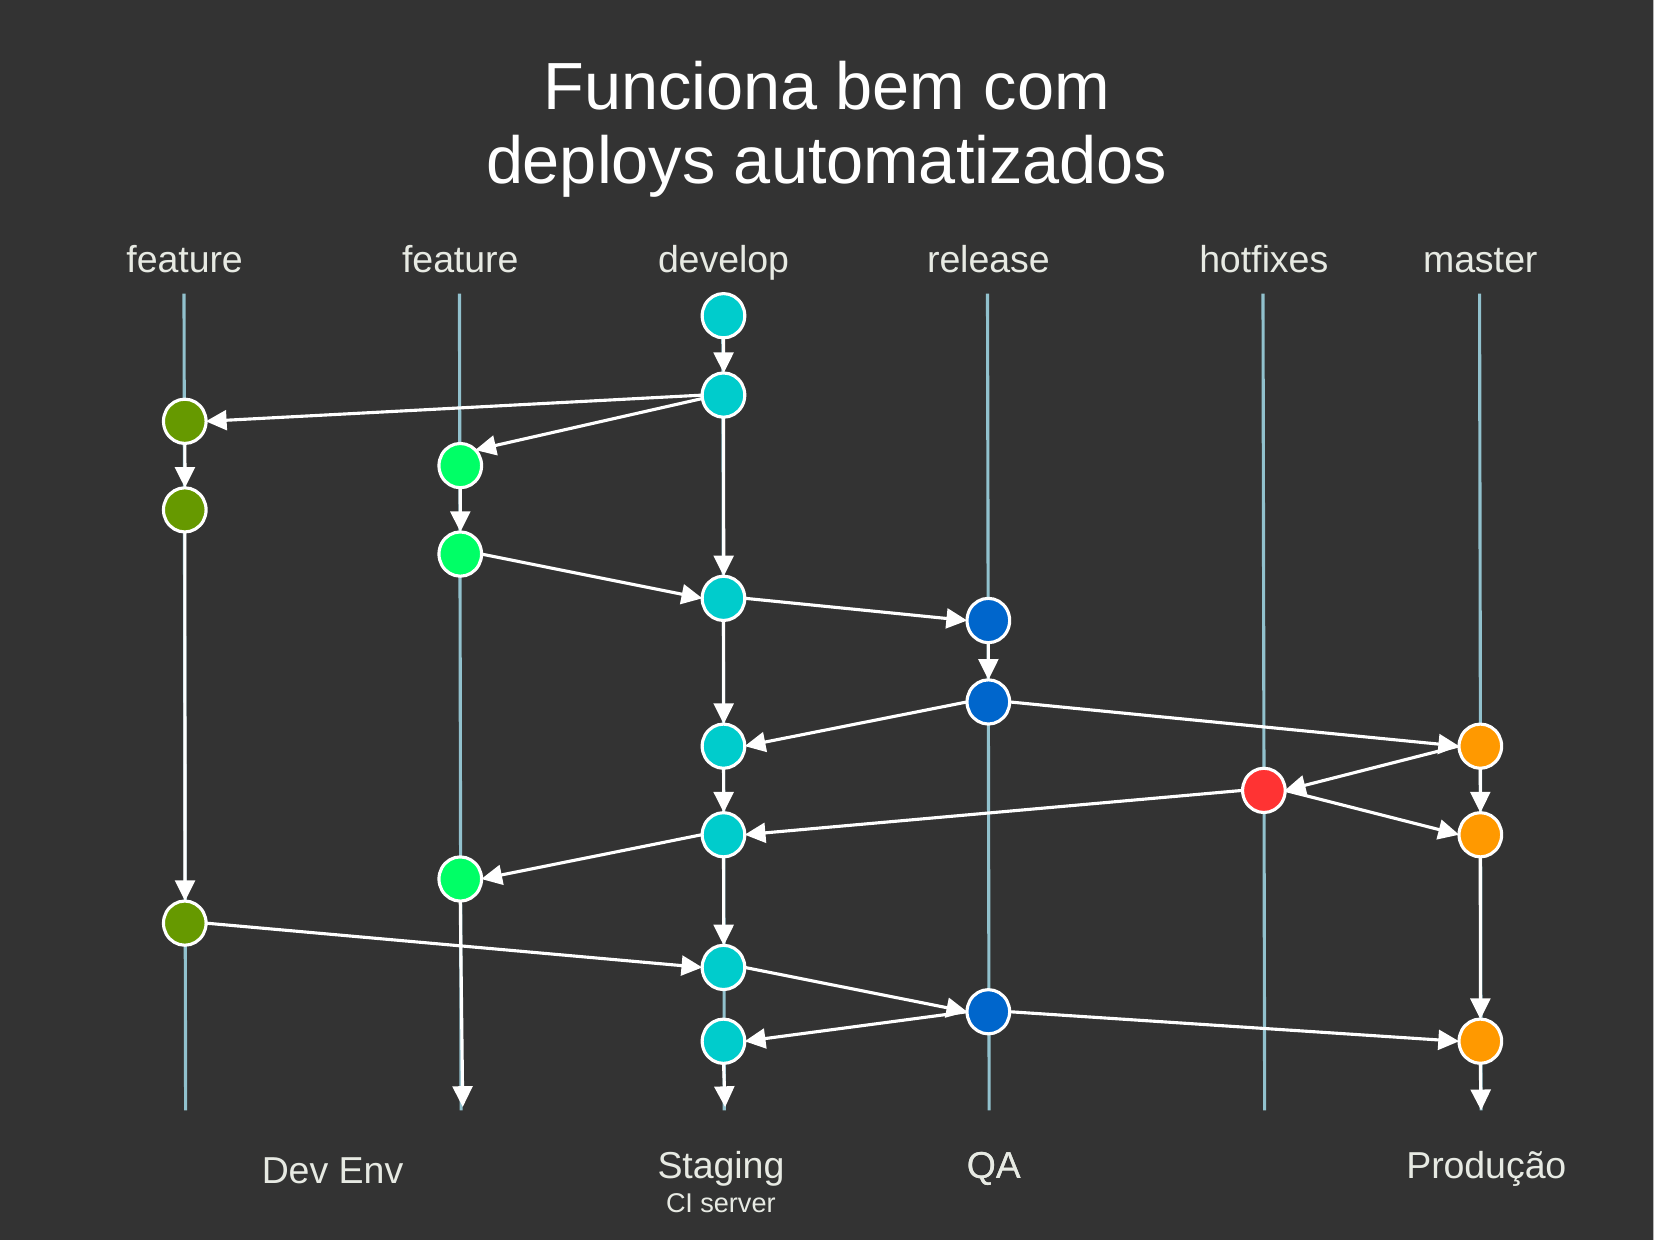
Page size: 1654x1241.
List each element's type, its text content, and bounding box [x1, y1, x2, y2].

text_box feature [352, 219, 569, 294]
text_box [702, 293, 745, 338]
text_box release [880, 219, 1097, 294]
text_box [702, 372, 745, 417]
text_box [702, 1019, 745, 1064]
text_box [438, 856, 482, 901]
text_box [702, 812, 745, 857]
text_box [702, 724, 745, 768]
text_box [967, 679, 1010, 725]
text_box [702, 945, 745, 990]
text_box Dev Env [224, 1131, 441, 1205]
text_box [1459, 812, 1502, 857]
text_box develop [615, 219, 832, 294]
text_box hotfixes [1155, 219, 1372, 294]
text_box [1459, 724, 1502, 769]
text_box Produção [1377, 1125, 1595, 1200]
text_box master [1372, 219, 1589, 294]
text_box [163, 487, 207, 532]
text_box [967, 598, 1010, 643]
text_box [163, 901, 206, 946]
text_box [967, 989, 1010, 1034]
title Funciona bem com deploys automatizados [82, 19, 1571, 227]
text_box QA [885, 1125, 1103, 1200]
text_box [702, 576, 745, 621]
text_box [1242, 768, 1286, 813]
text_box [163, 399, 207, 444]
text_box [1459, 1019, 1502, 1064]
text_box Staging CI server [612, 1125, 829, 1200]
text_box [438, 443, 482, 488]
text_box feature [76, 219, 293, 294]
text_box [438, 532, 482, 577]
